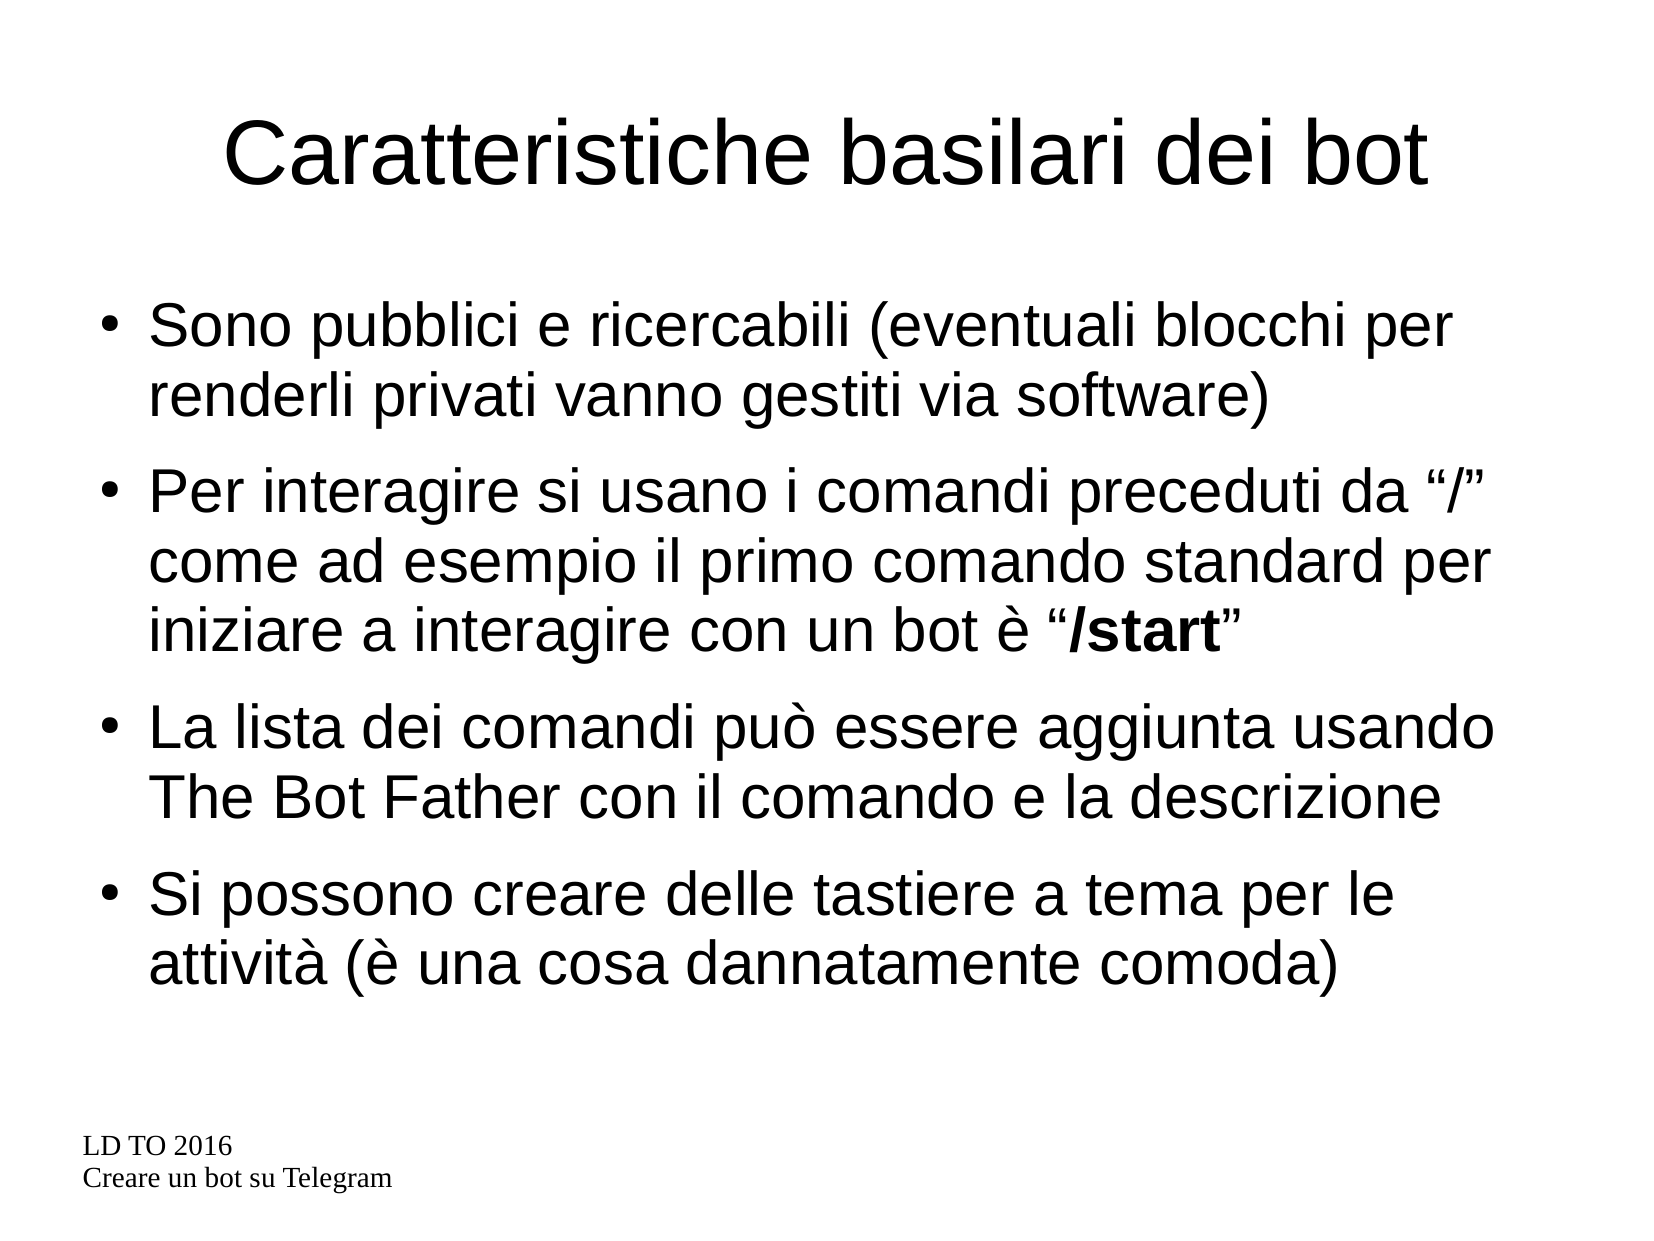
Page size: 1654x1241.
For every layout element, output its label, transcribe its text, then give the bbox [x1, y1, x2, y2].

list Sono pubblici e ricercabili (eventuali blocchi per renderli privati vanno gestiti via software) Per interagire si usano i comandi preceduti da “/” come ad esempio il primo comando standard per iniziare a interagire con un bot è “/start” La lista dei comandi può essere aggiunta usando The Bot Father con il comando e la descrizione Si possono creare delle tastiere a tema per le attività (è una cosa dannatamente comoda) [82, 290, 1571, 1010]
title Caratteristiche basilari dei bot [82, 49, 1571, 257]
